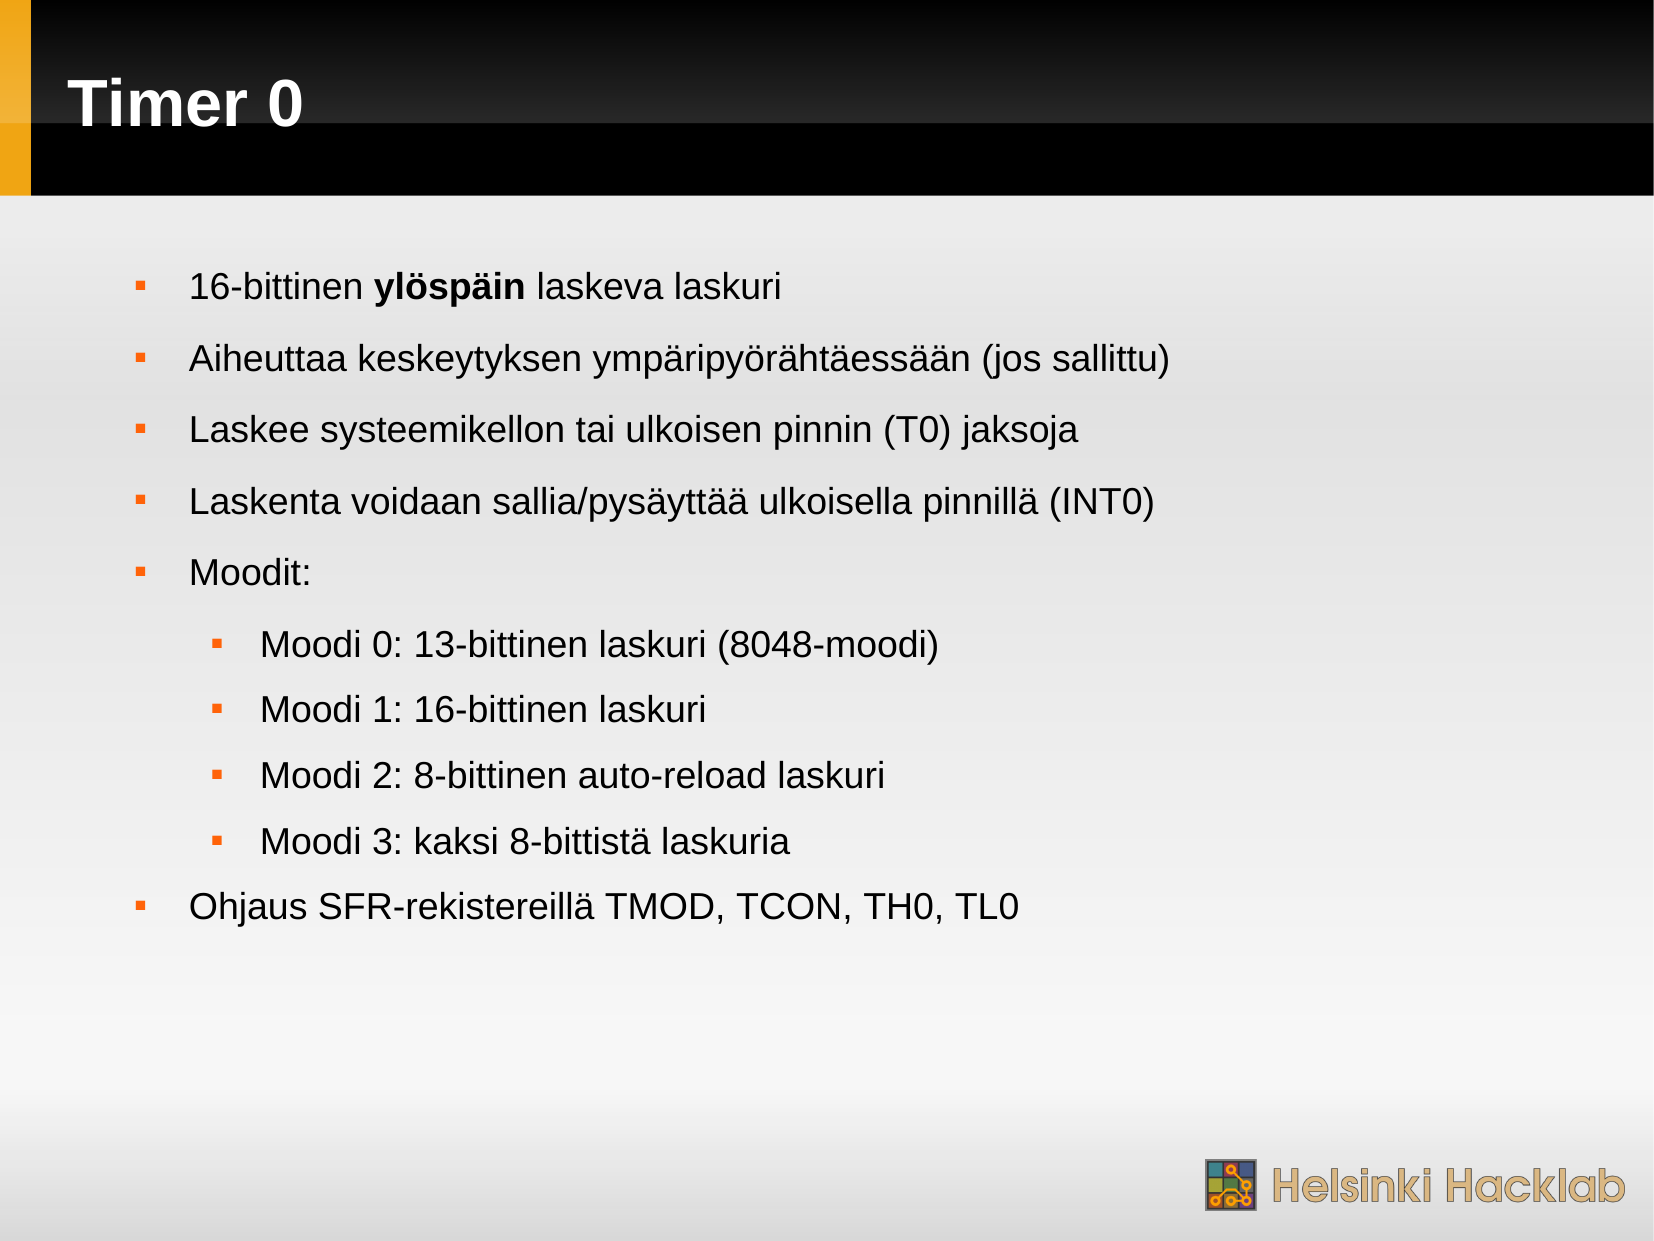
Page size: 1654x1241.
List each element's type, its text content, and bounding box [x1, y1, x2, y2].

title Timer 0 [67, 0, 1556, 208]
picture [0, 0, 1654, 1241]
list 16-bittinen ylöspäin laskeva laskuri Aiheuttaa keskeytyksen ympäripyörähtäessään (jos sallittu) Laskee systeemikellon tai ulkoisen pinnin (T0) jaksoja Laskenta voidaan sallia/pysäyttää ulkoisella pinnillä (INT0) Moodit: Moodi 0: 13-bittinen laskuri (8048-moodi) Moodi 1: 16-bittinen laskuri Moodi 2: 8-bittinen auto-reload laskuri Moodi 3: kaksi 8-bittistä laskuria Ohjaus SFR-rekistereillä TMOD, TCON, TH0, TL0 [118, 265, 1506, 1211]
